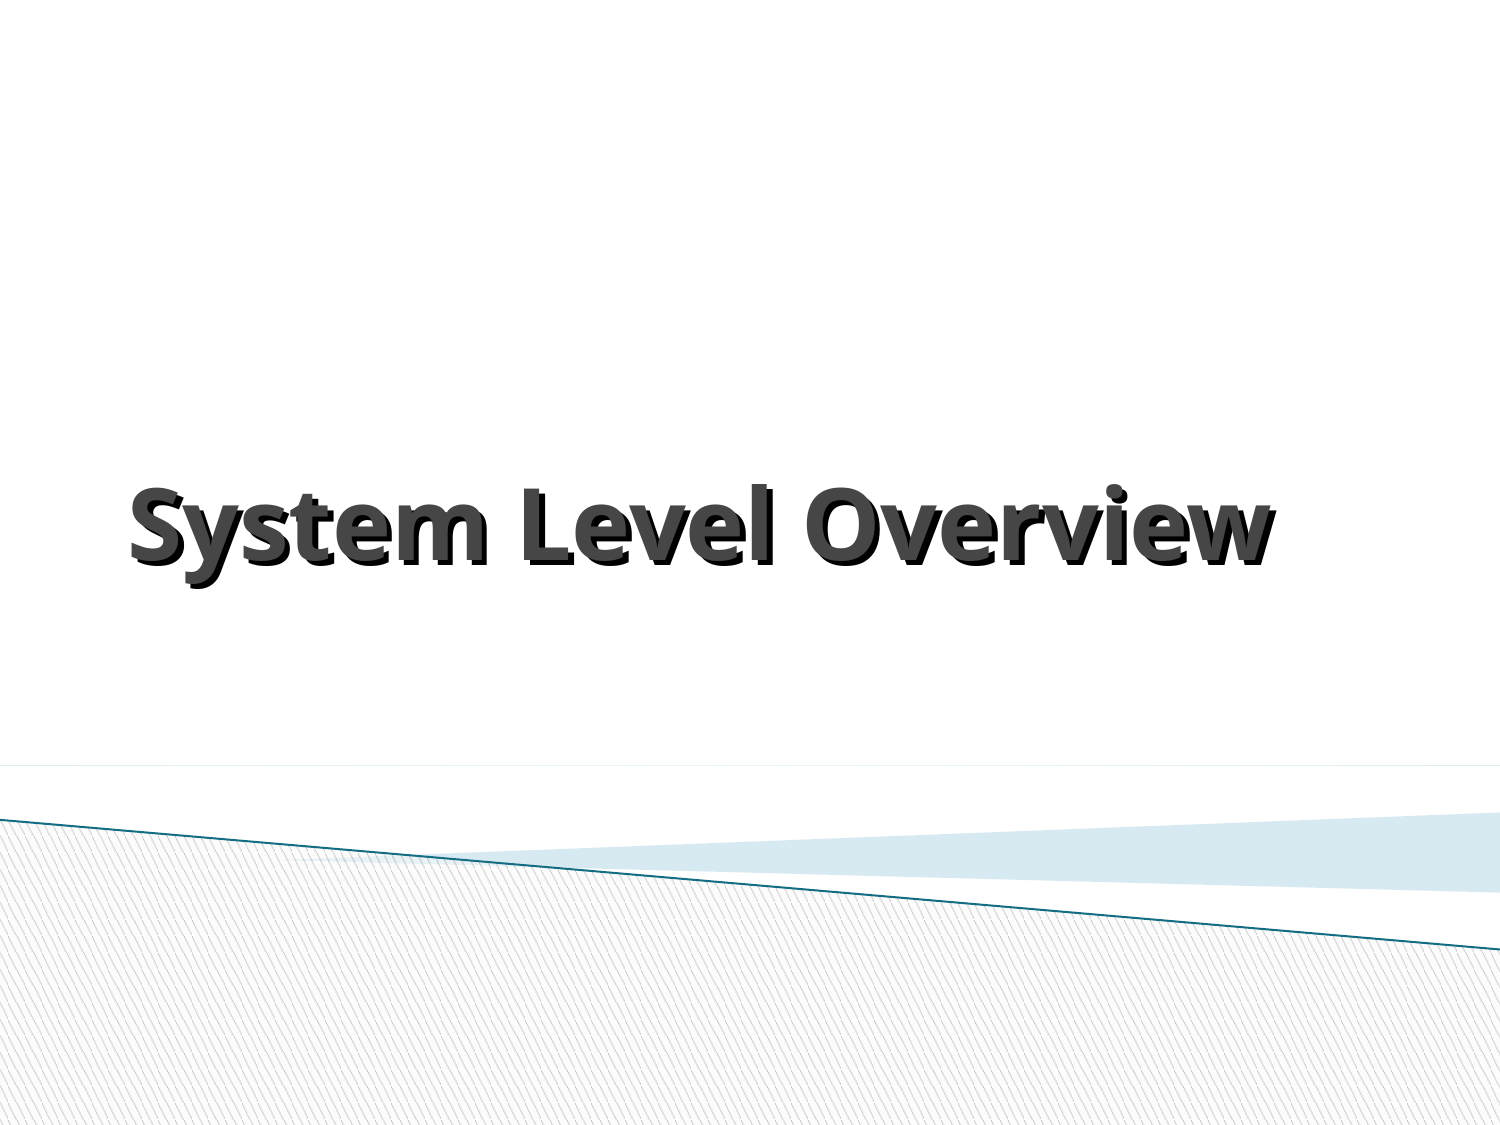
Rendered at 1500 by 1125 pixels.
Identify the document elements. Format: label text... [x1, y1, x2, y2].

title System Level Overview [112, 287, 1388, 588]
